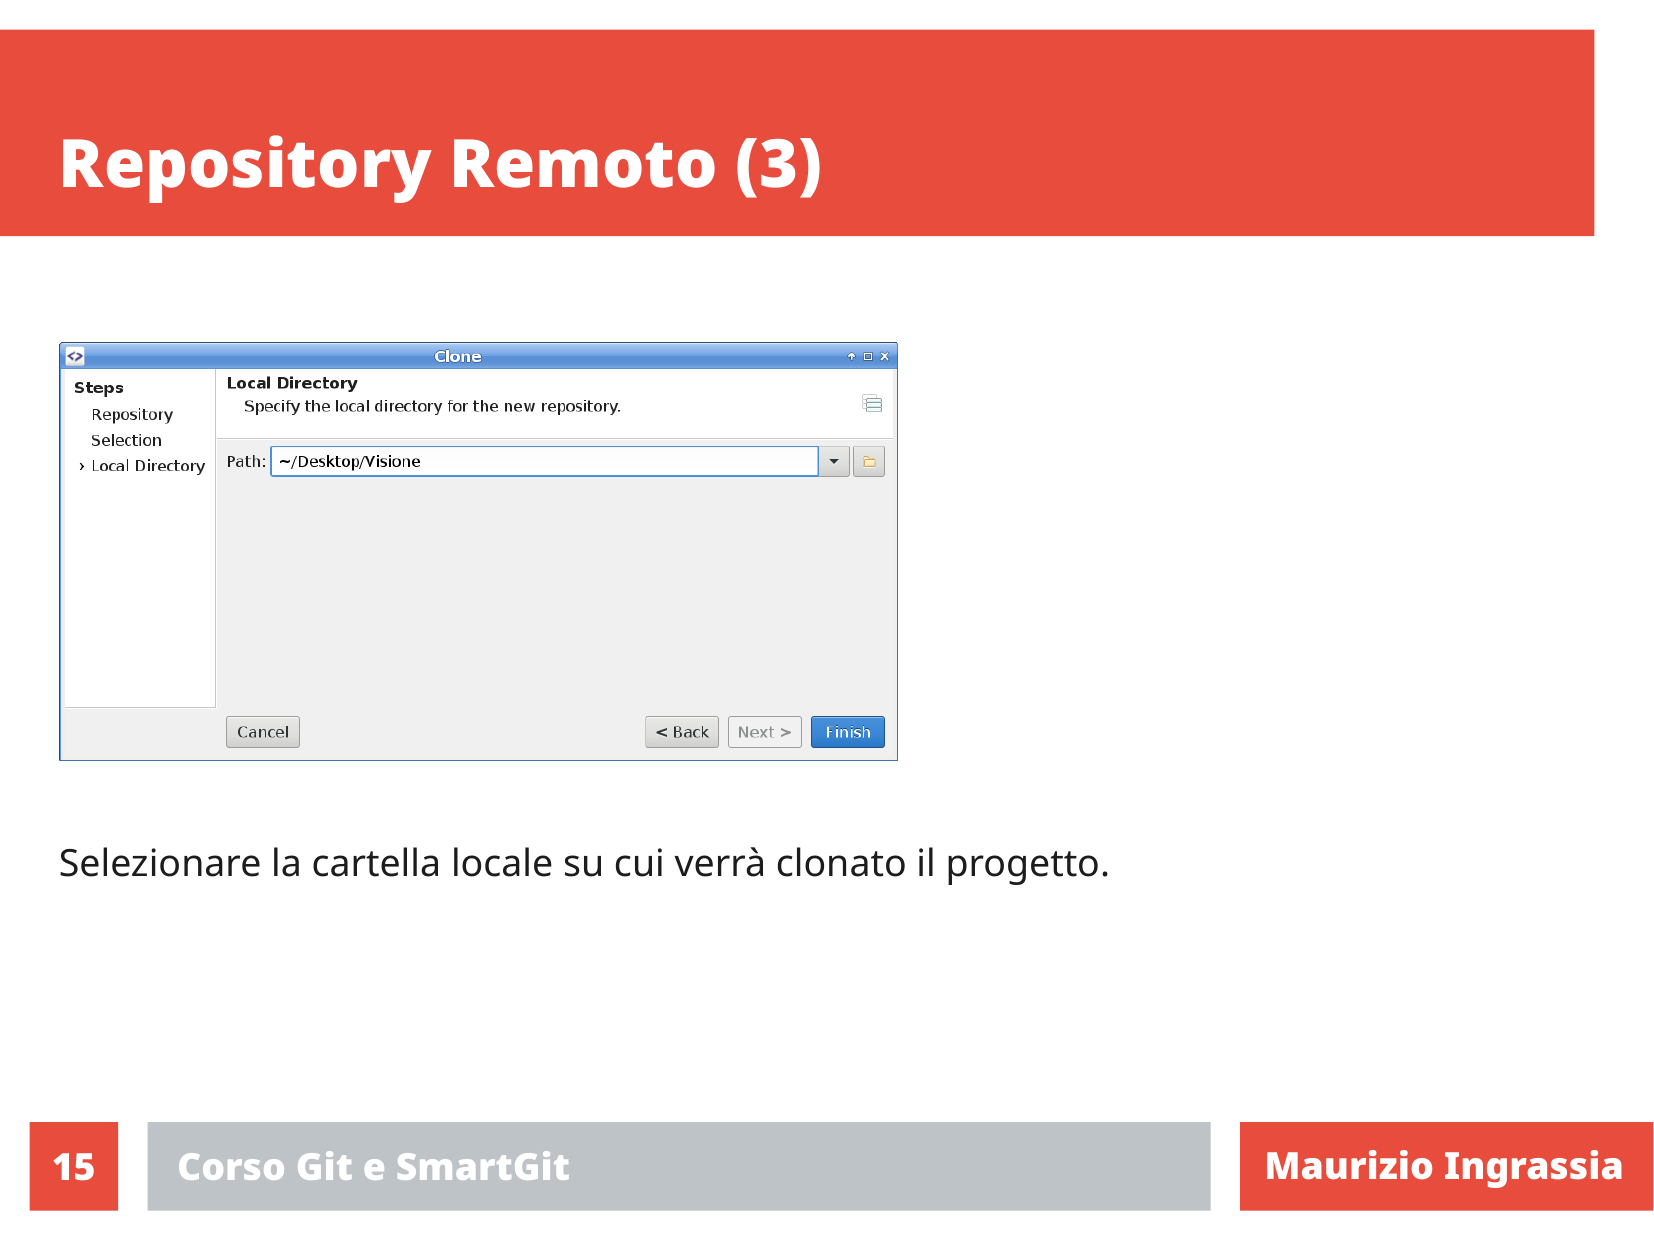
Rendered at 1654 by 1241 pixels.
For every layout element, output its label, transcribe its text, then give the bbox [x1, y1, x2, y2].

picture [59, 342, 898, 761]
title Repository Remoto (3) [59, 59, 1595, 207]
list Selezionare la cartella locale su cui verrà clonato il progetto. [59, 324, 1565, 1093]
